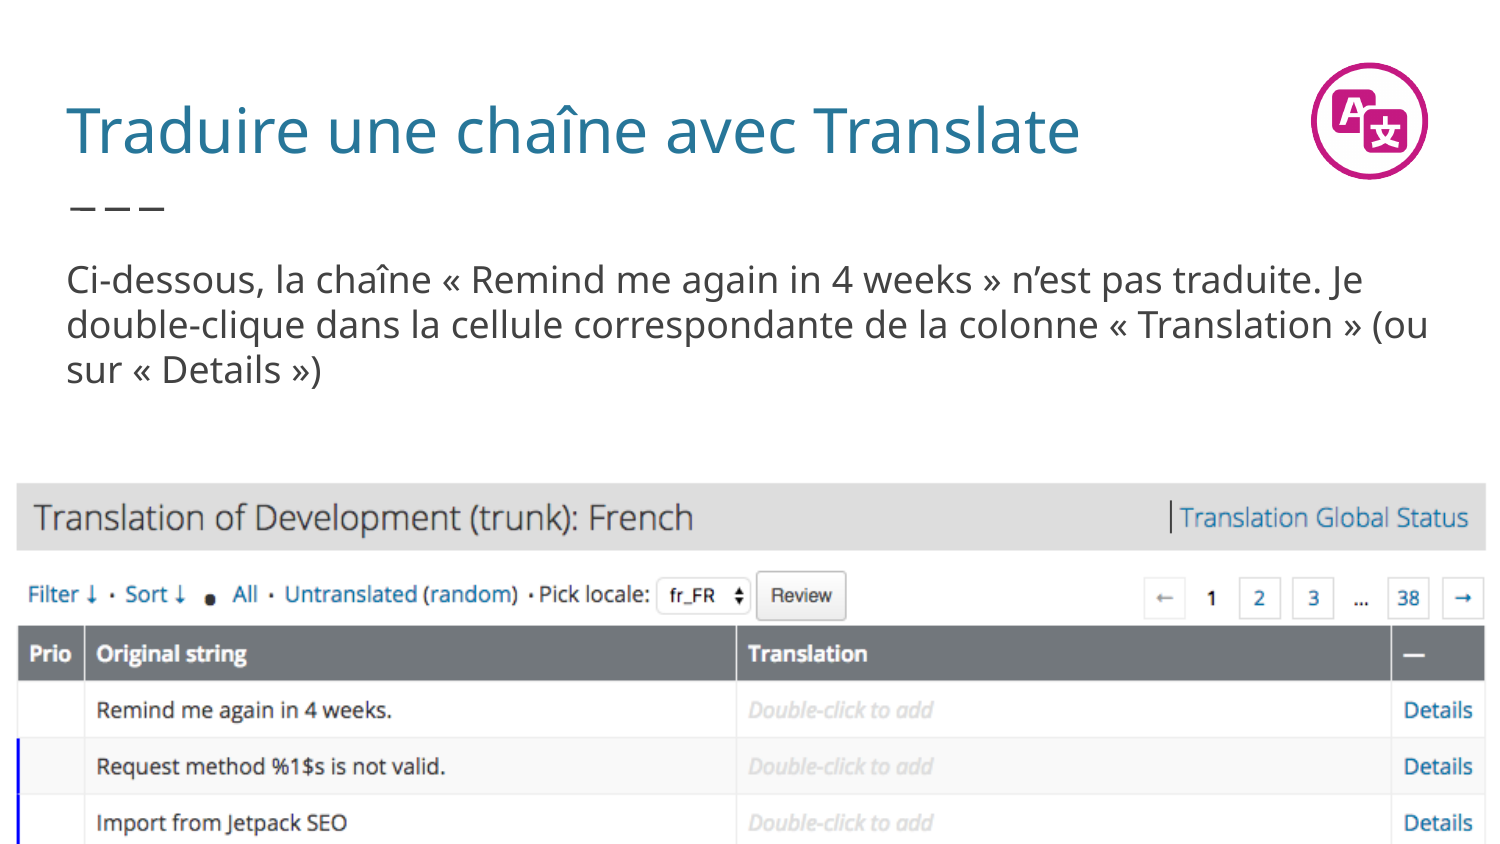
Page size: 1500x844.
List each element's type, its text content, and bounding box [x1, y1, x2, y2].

list Ci-dessous, la chaîne « Remind me again in 4 weeks » n’est pas traduite. Je double-clique dans la cellule correspondante de la colonne « Translation » (ou sur « Details ») [51, 240, 1449, 474]
picture [6, 474, 1494, 844]
picture [1290, 54, 1449, 188]
title Traduire une chaîne avec Translate [51, 61, 1290, 182]
